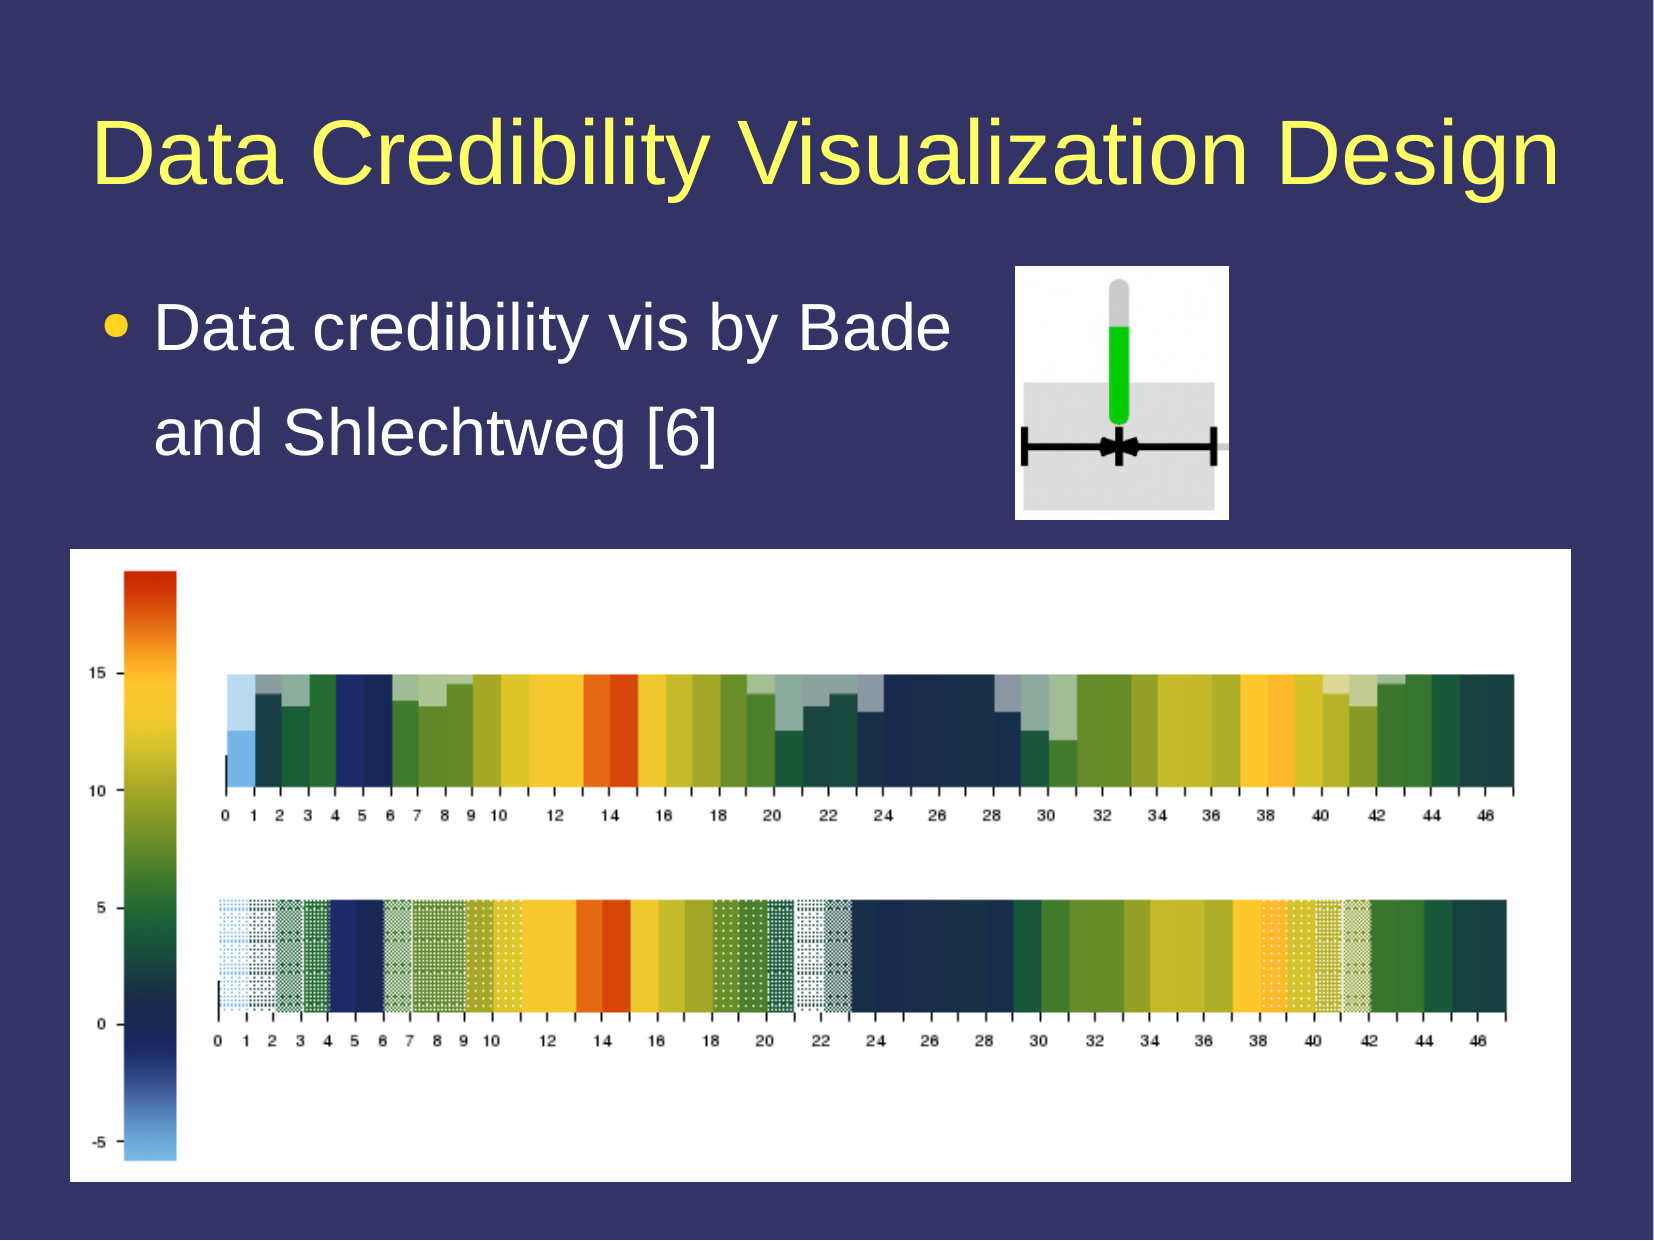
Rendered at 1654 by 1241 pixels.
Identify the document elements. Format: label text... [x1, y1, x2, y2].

picture [70, 549, 1571, 1182]
title Data Credibility Visualization Design [82, 49, 1571, 257]
picture [1015, 266, 1229, 520]
list Data credibility vis by Bade and Shlechtweg [6] [82, 290, 1571, 549]
